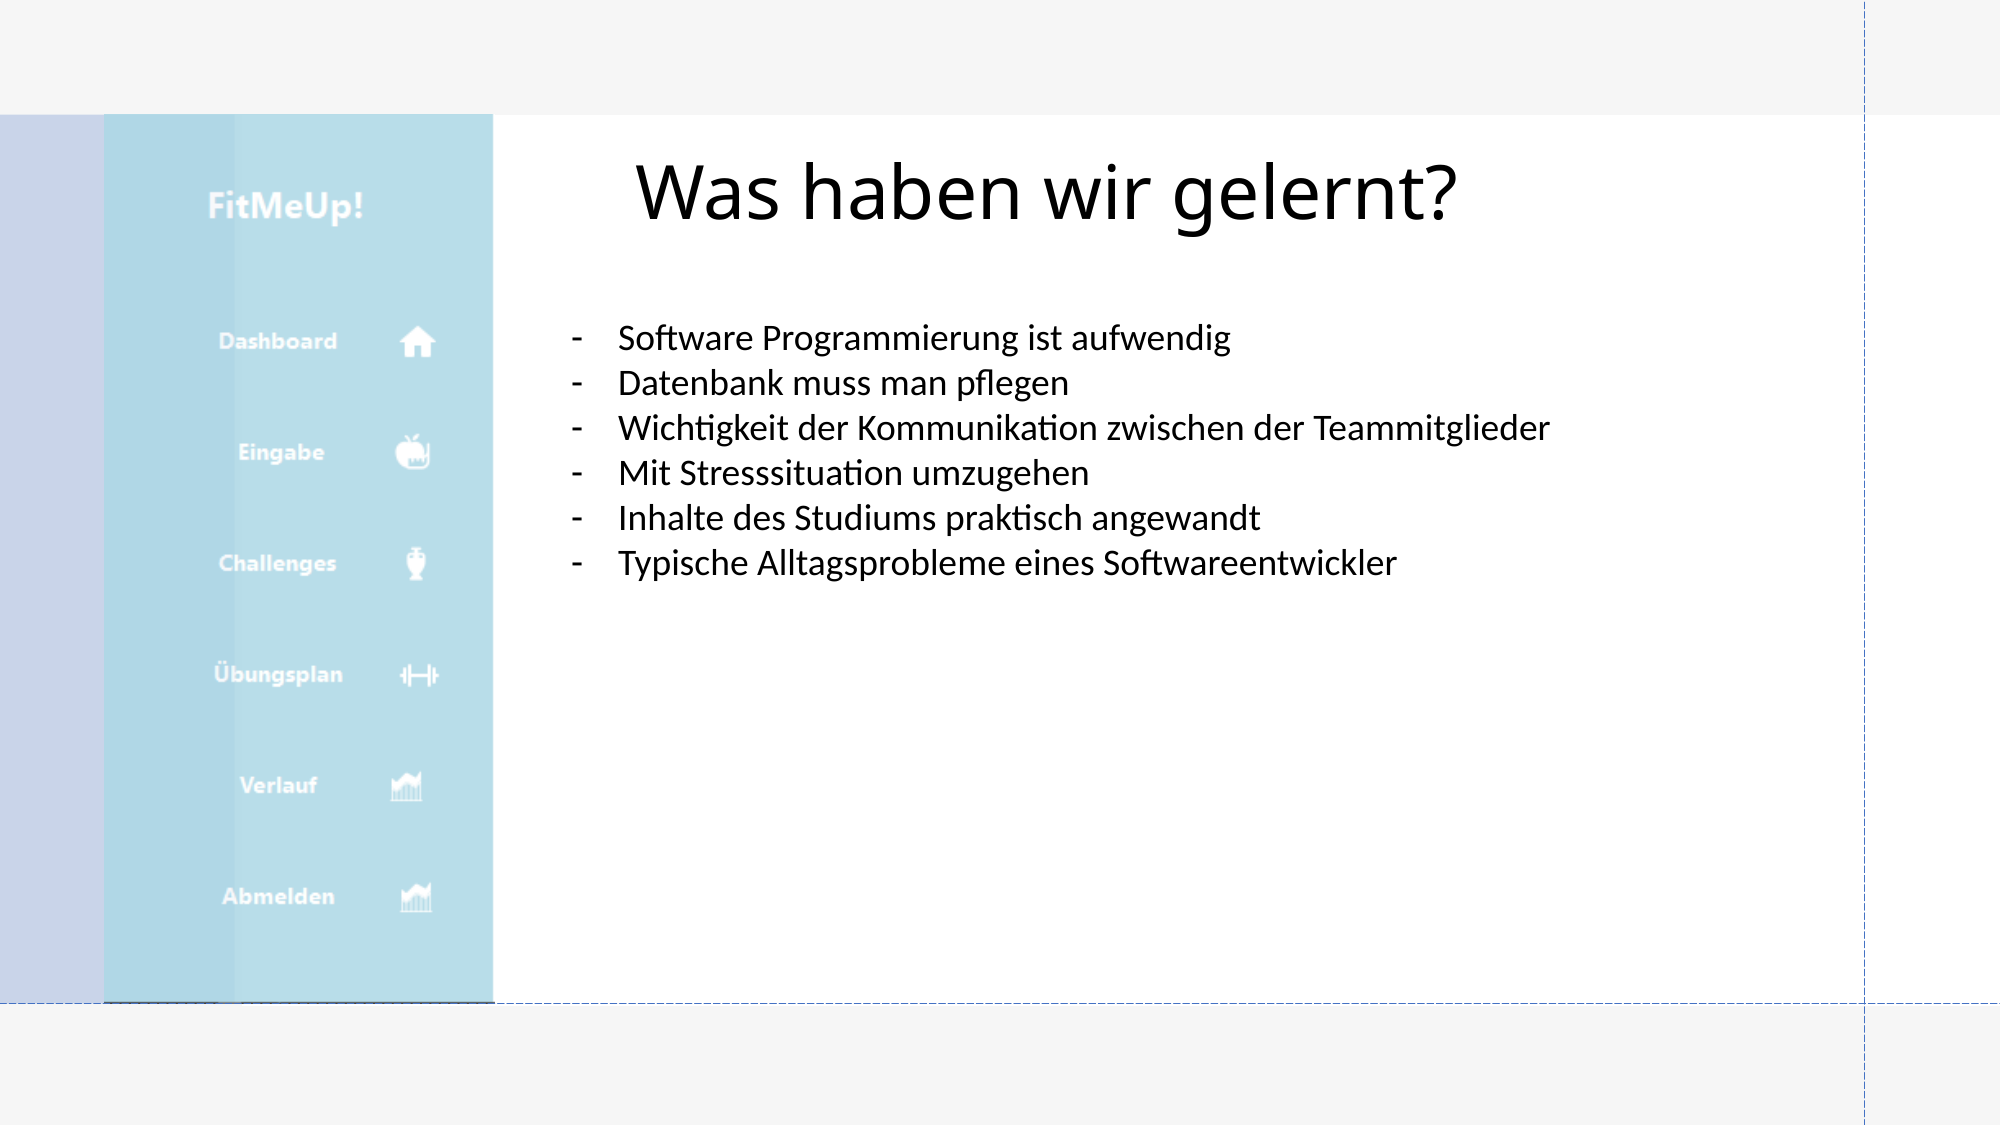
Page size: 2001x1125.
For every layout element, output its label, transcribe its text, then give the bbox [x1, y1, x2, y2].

text_box Software Programmierung ist aufwendig Datenbank muss man pflegen Wichtigkeit der Kommunikation zwischen der Teammitglieder Mit Stresssituation umzugehen Inhalte des Studiums praktisch angewandt Typische Alltagsprobleme eines Softwareentwickler [556, 305, 1748, 593]
title Was haben wir gelernt? [620, 88, 1693, 244]
picture [104, 114, 495, 1004]
text_box [0, 0, 2000, 1125]
